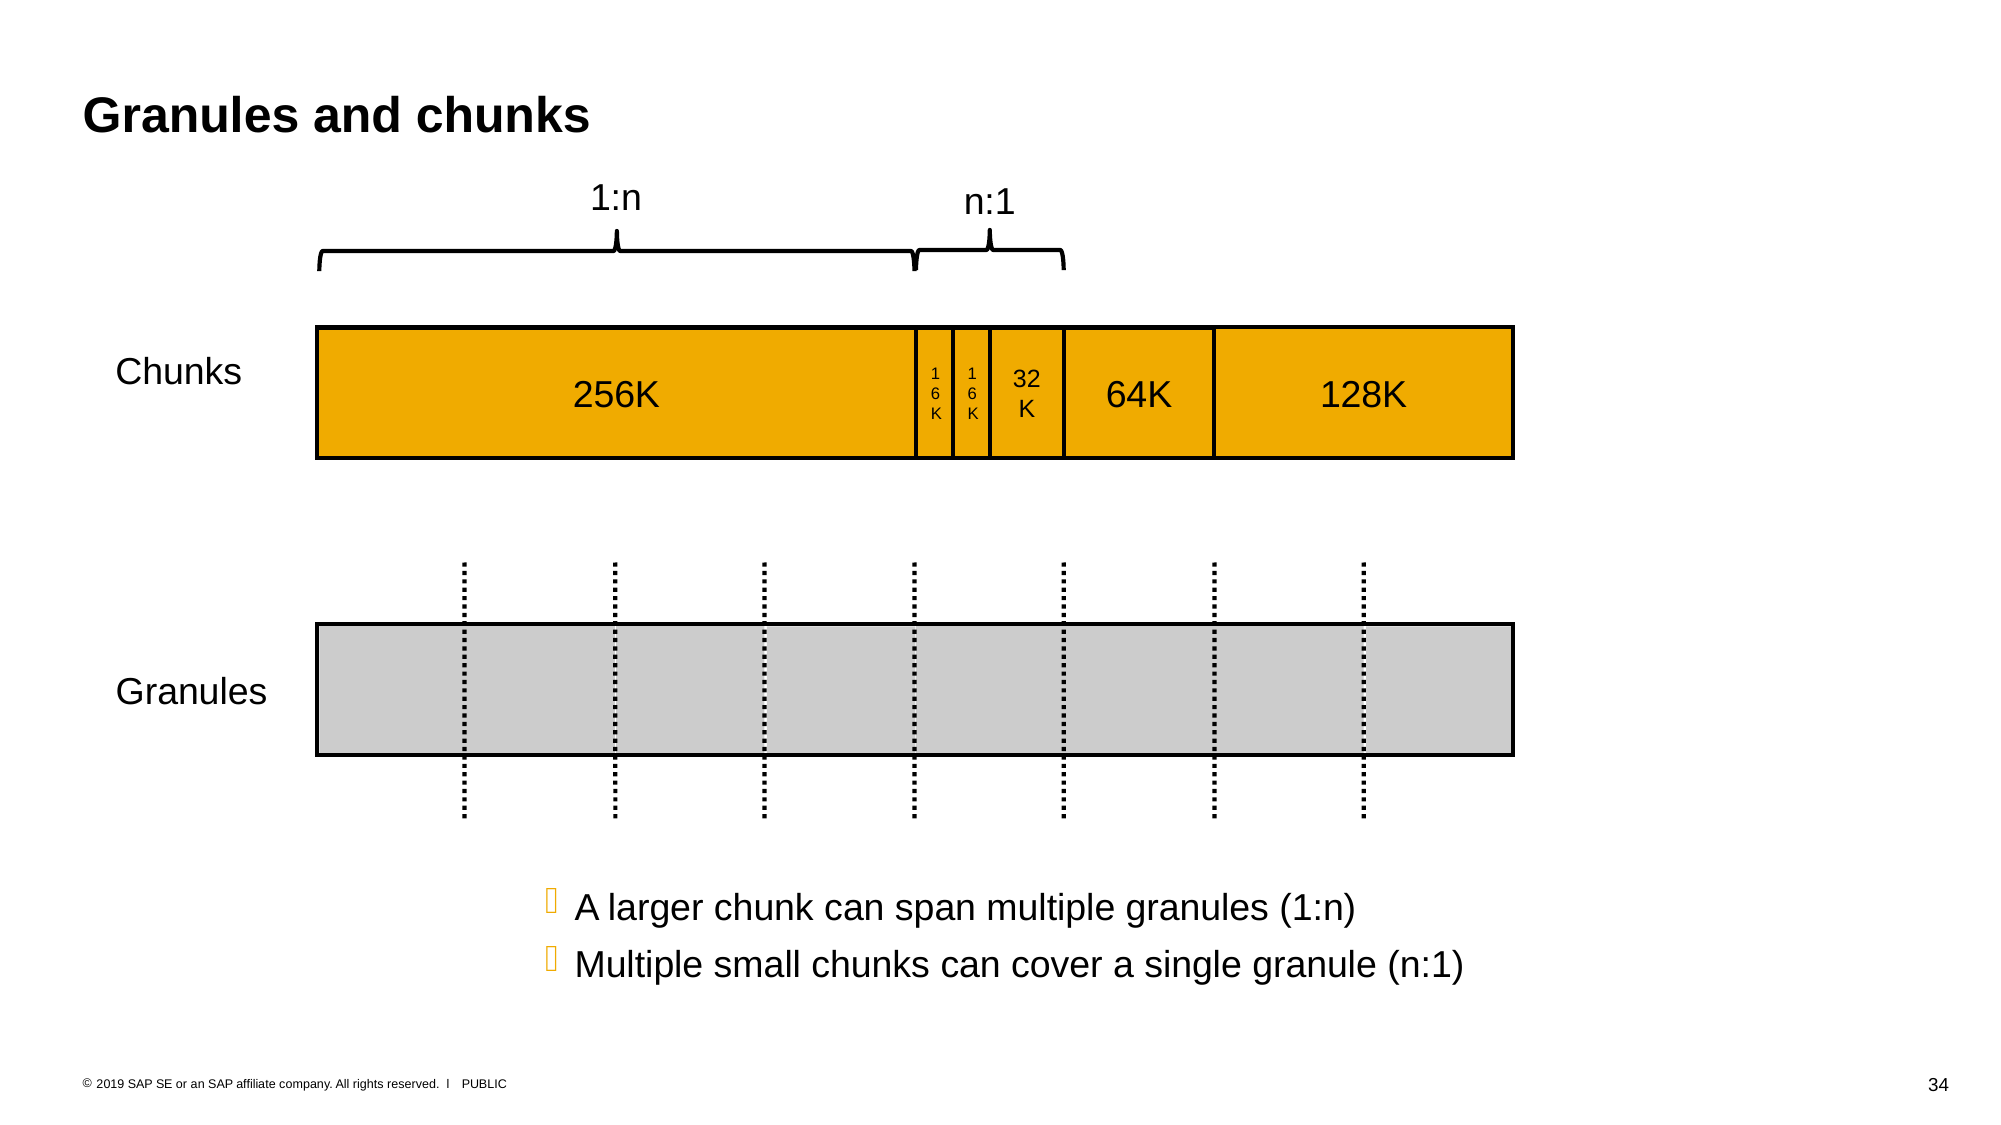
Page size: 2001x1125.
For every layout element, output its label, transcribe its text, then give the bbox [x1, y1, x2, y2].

text_box 16K [916, 327, 952, 459]
text_box 16K [952, 327, 990, 459]
text_box [319, 626, 615, 753]
title Granules and chunks [82, 82, 1918, 144]
text_box [616, 626, 765, 753]
text_box 64K [1064, 327, 1215, 459]
text_box 32K [990, 327, 1064, 459]
text_box Granules [115, 666, 268, 712]
text_box 128K [1214, 327, 1514, 458]
text_box 256K [316, 327, 916, 459]
text_box [766, 626, 1364, 753]
text_box 1:n [590, 172, 643, 218]
text_box [1366, 626, 1511, 753]
text_box n:1 [963, 176, 1016, 222]
text_box Chunks [115, 347, 243, 393]
list A larger chunk can span multiple granules (1:n) Multiple small chunks can cover a single granule (n:1) [545, 882, 1471, 1040]
